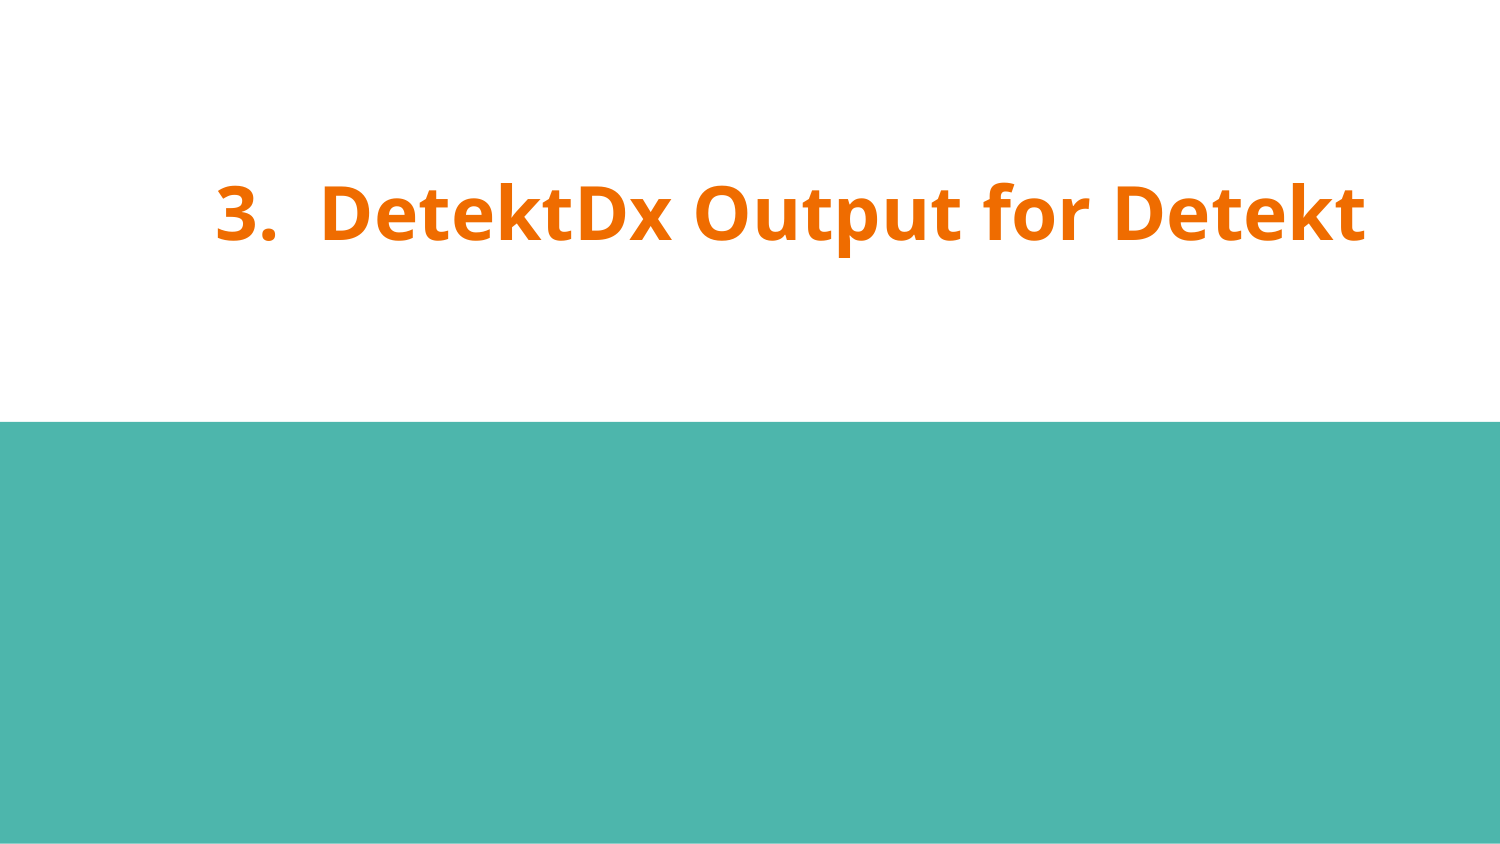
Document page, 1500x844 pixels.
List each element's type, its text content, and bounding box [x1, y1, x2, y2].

title 3. DetektDx Output for Detekt [51, 133, 1458, 289]
